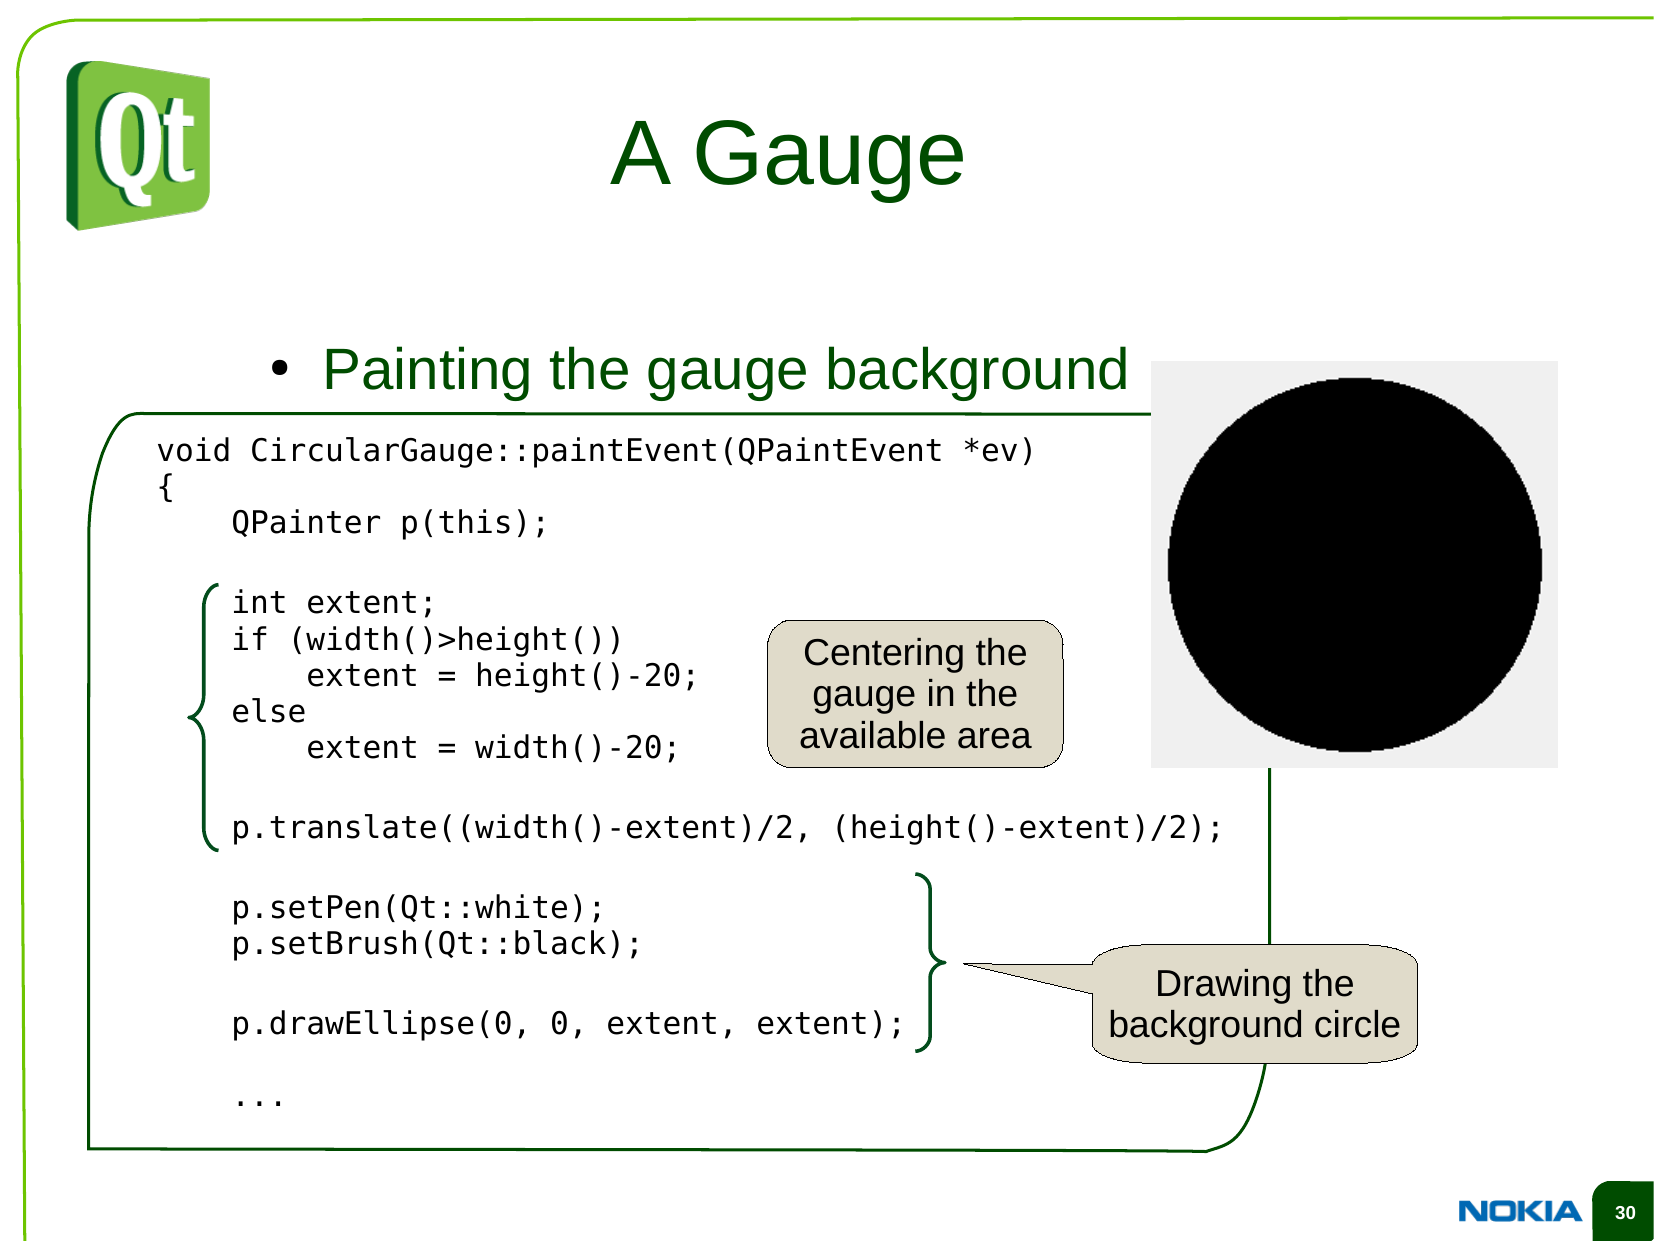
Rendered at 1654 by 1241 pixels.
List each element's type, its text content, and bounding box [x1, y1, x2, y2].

title A Gauge [251, 49, 1327, 257]
picture [1151, 361, 1558, 768]
picture [66, 61, 210, 231]
text_box void CircularGauge::paintEvent(QPaintEvent *ev) { QPainter p(this); int extent; if (width()>height()) extent = height()-20; else extent = width()-20; p.translate((width()-extent)/2, (height()-extent)/2); p.setPen(Qt::white); p.setBrush(Qt::black); p.drawEllipse(0, 0, extent, extent); ... [141, 424, 1241, 1122]
text_box Drawing the background circle [963, 944, 1418, 1064]
text_box Centering the gauge in the available area [767, 620, 1064, 768]
list Painting the gauge background [251, 336, 1571, 1156]
picture [1459, 1200, 1583, 1222]
